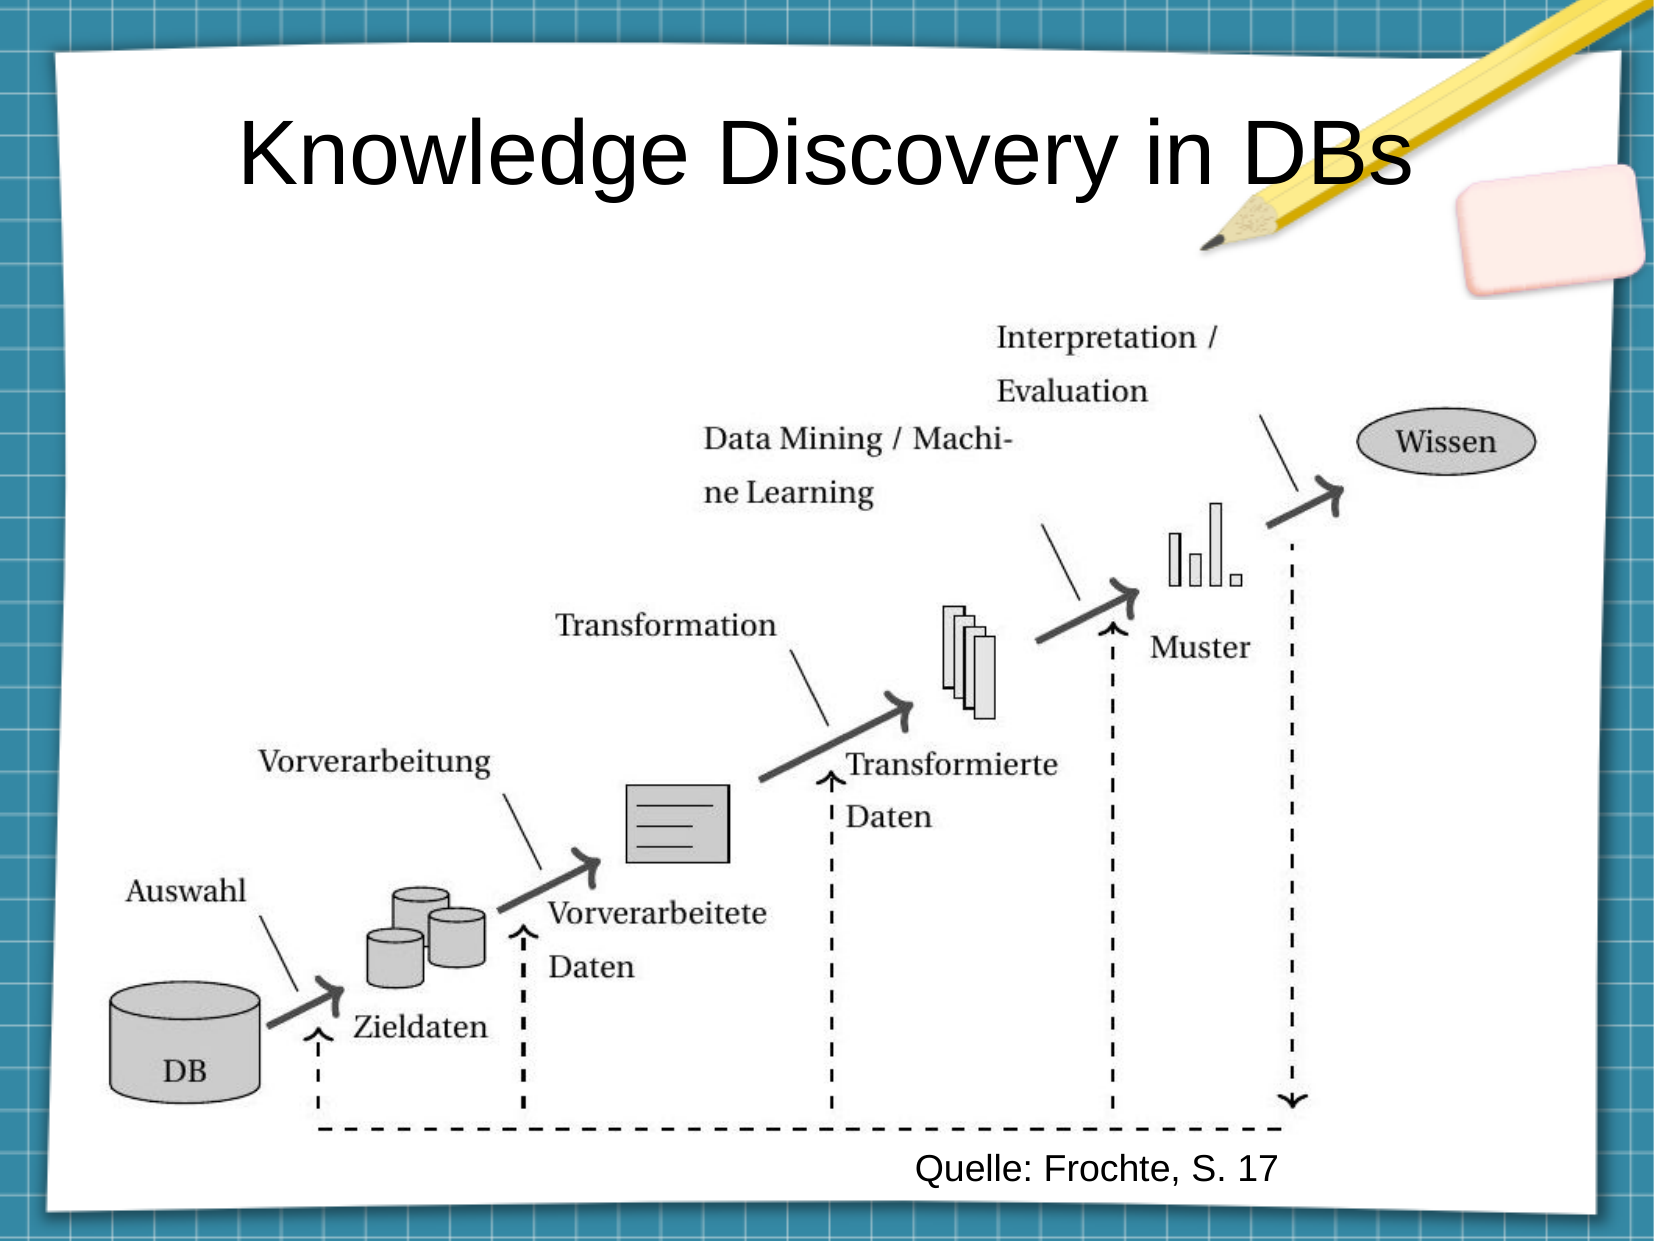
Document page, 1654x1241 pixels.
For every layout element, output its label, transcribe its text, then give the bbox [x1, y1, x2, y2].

title Knowledge Discovery in DBs [82, 49, 1571, 257]
picture [0, 0, 1654, 1241]
text_box Quelle: Frochte, S. 17 [900, 1139, 1295, 1197]
